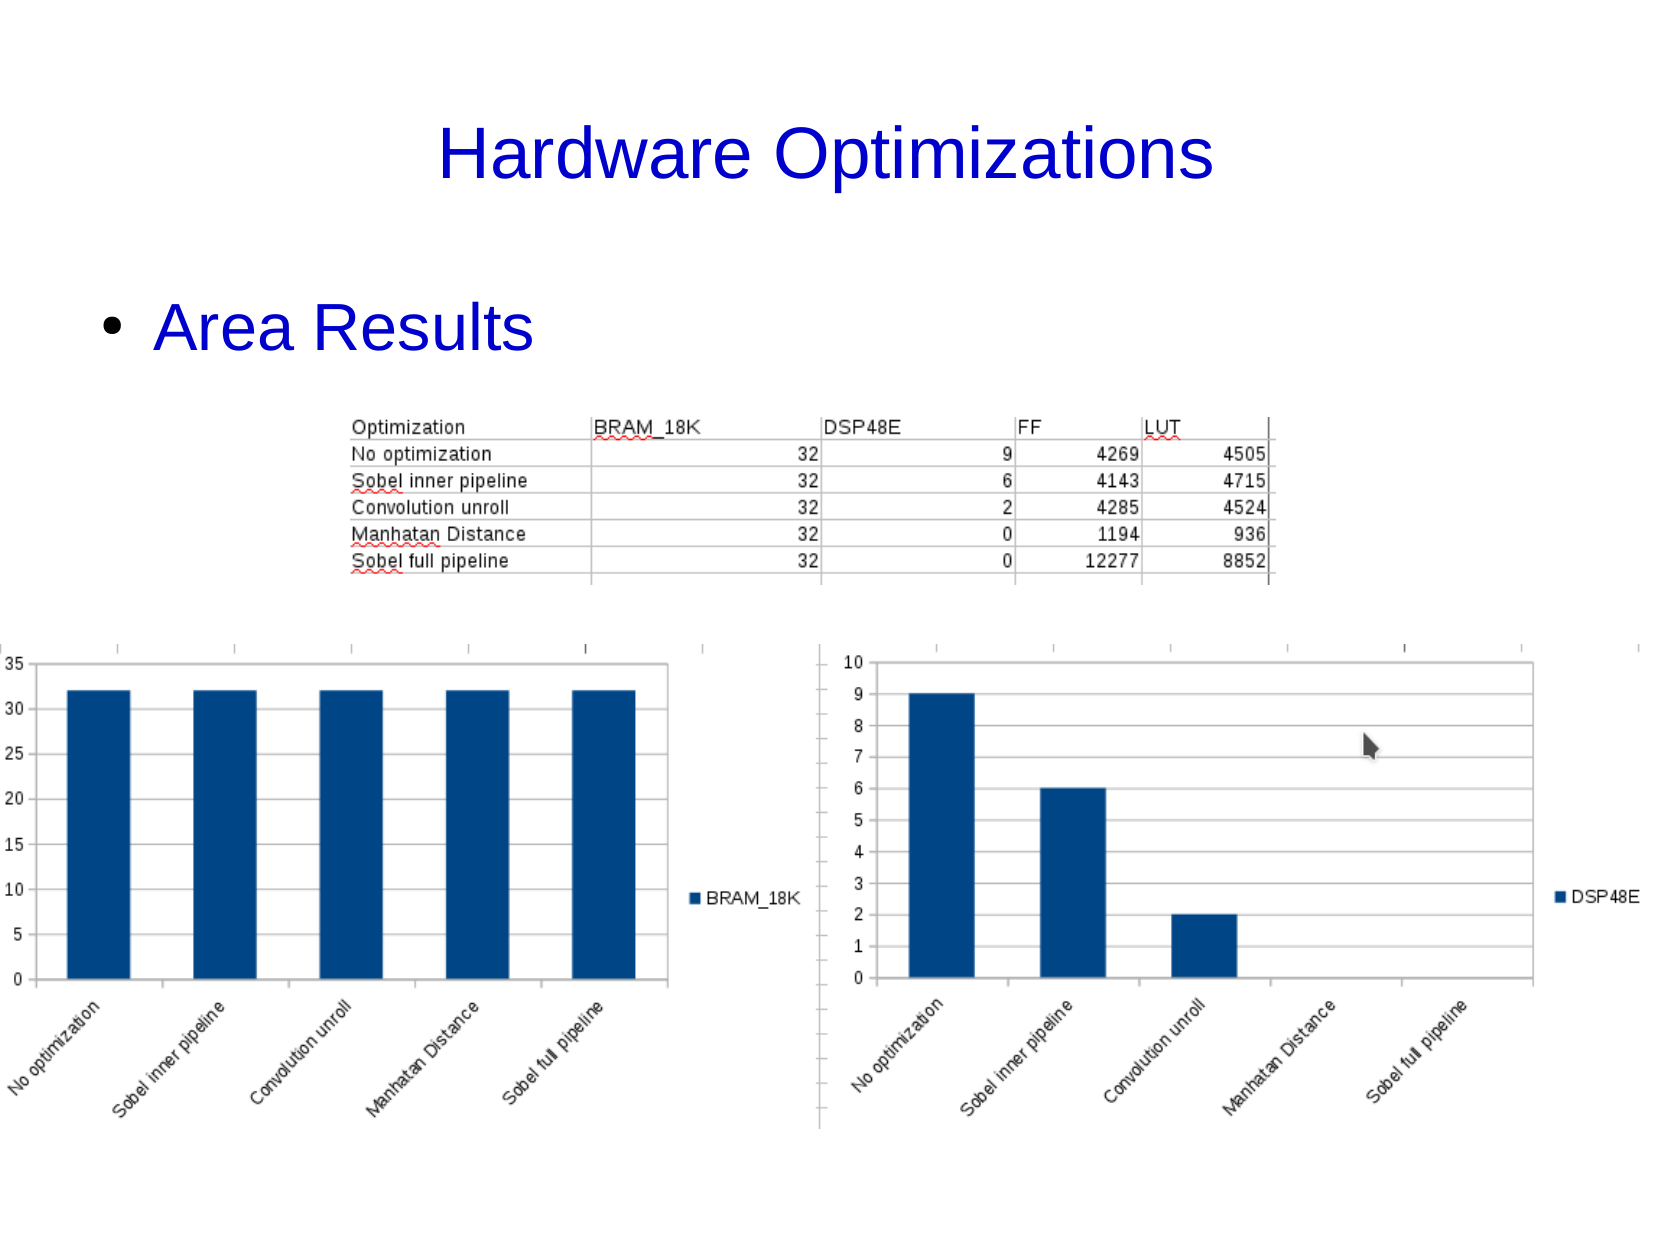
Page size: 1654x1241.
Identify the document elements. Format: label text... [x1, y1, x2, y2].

list Area Results [82, 290, 1571, 644]
title Hardware Optimizations [82, 49, 1571, 257]
picture [0, 644, 1654, 1129]
picture [350, 417, 1276, 586]
